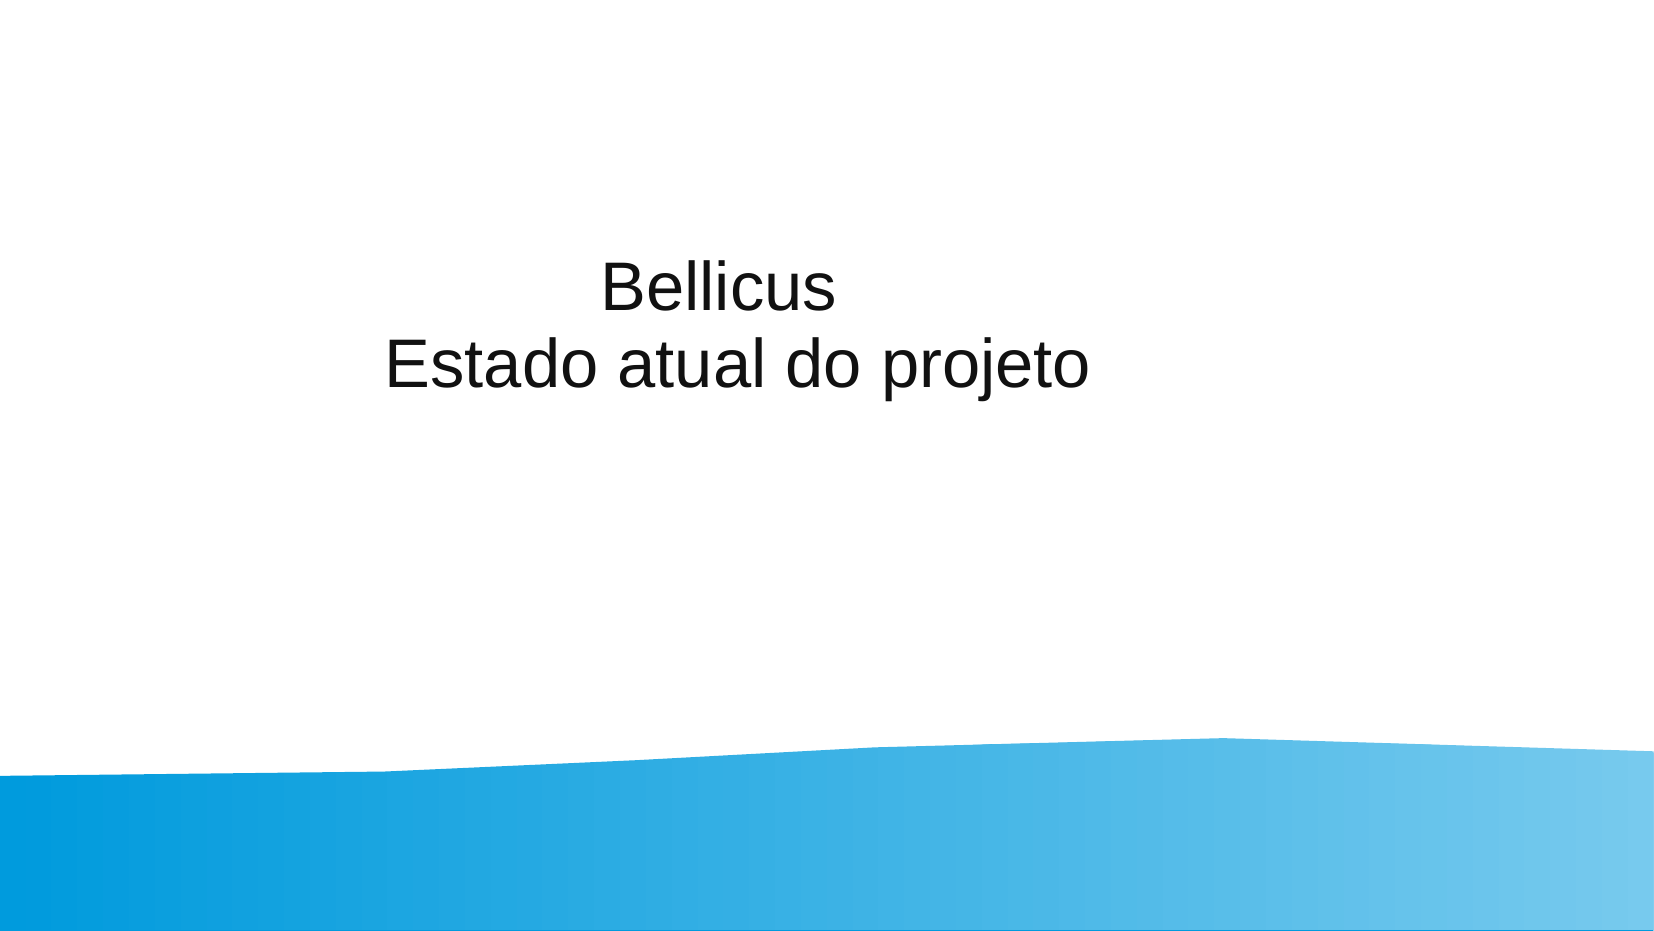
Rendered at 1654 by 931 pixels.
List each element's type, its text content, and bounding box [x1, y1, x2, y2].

title Bellicus Estado atual do projeto [0, 236, 1477, 414]
